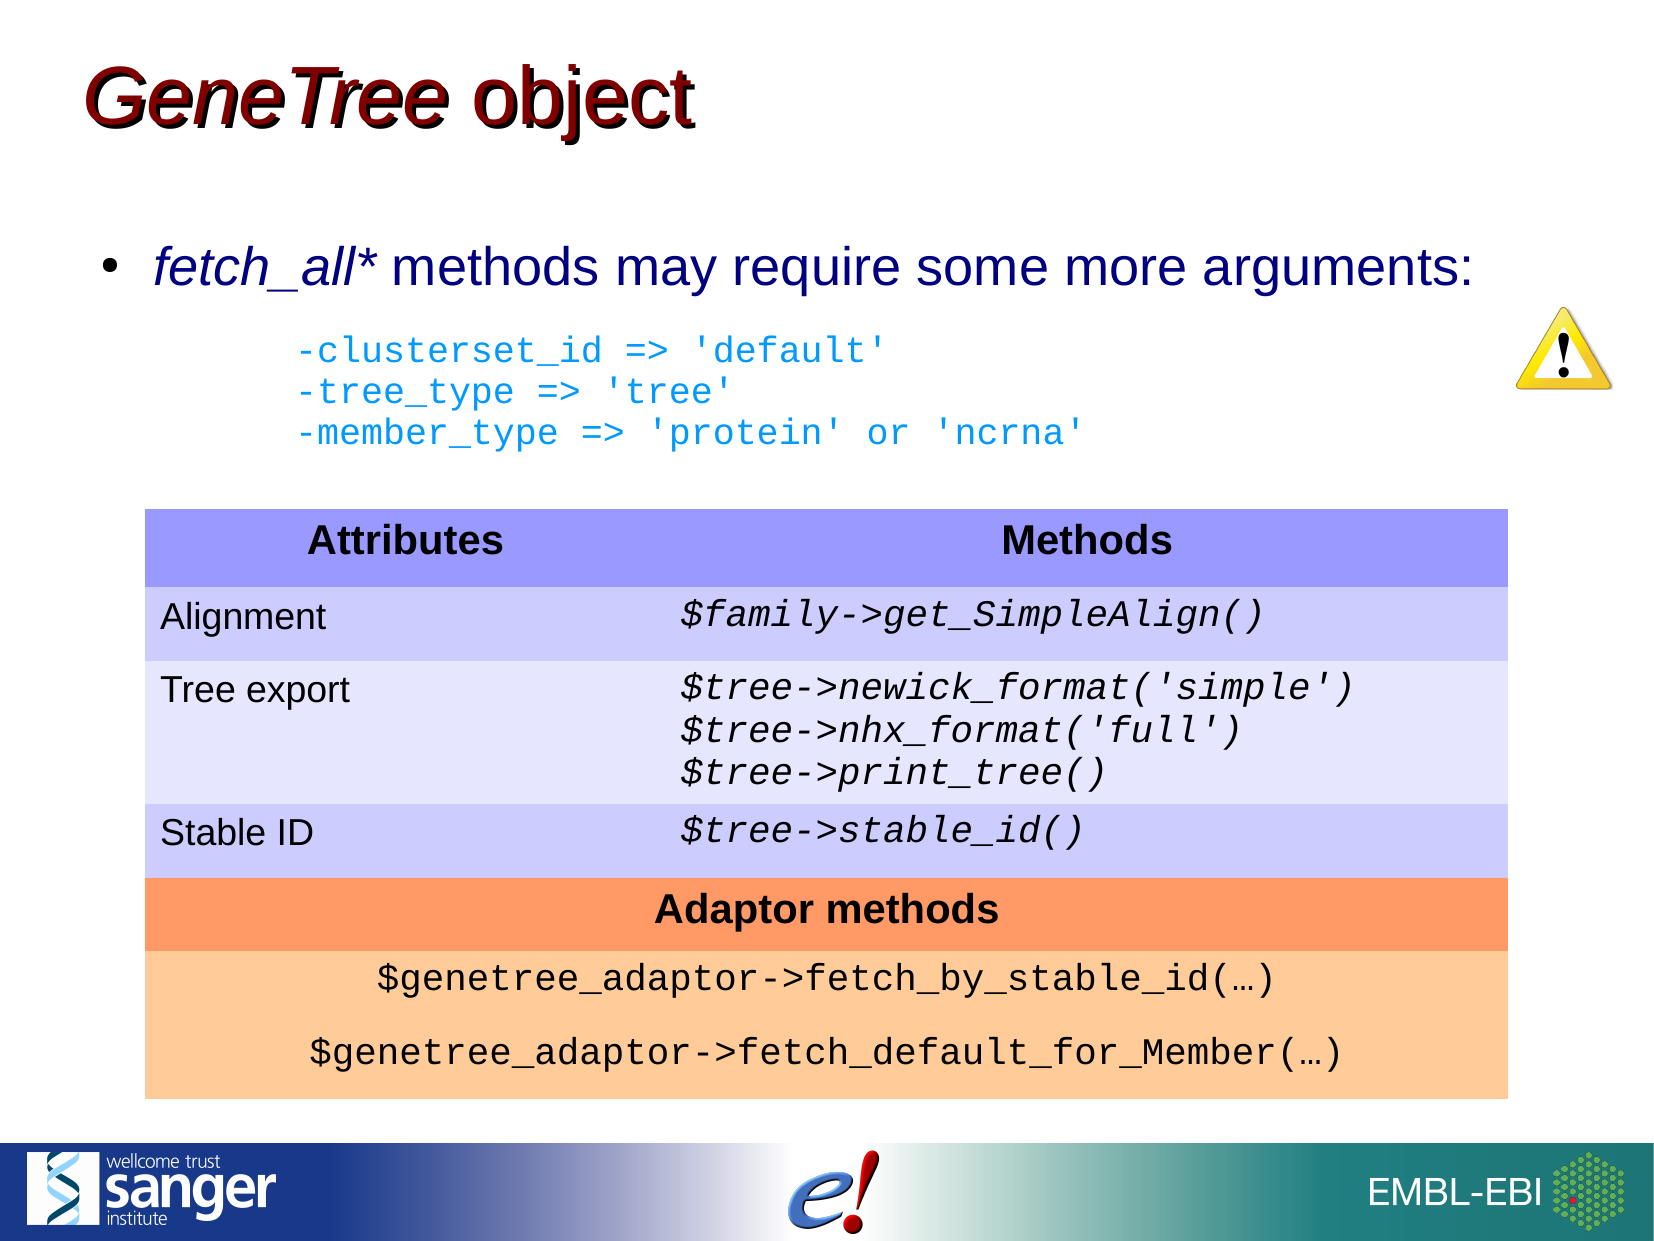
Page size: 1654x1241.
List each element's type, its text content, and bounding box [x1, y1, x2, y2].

table_cell Alignment [145, 587, 666, 661]
table_cell $genetree_adaptor->fetch_default_for_Member(…) [145, 1025, 1508, 1099]
picture [0, 1143, 1654, 1241]
table_cell Adaptor methods [145, 878, 1508, 951]
table_cell Stable ID [145, 804, 666, 878]
table_cell $tree->stable_id() [666, 804, 1508, 878]
table_header Attributes [145, 509, 666, 587]
table_cell $family->get_SimpleAlign() [666, 587, 1508, 661]
list fetch_all* methods may require some more arguments: -clusterset_id => 'default' -tree_type => 'tree' -member_type => 'protein' or 'ncrna' [82, 236, 1595, 485]
picture [1516, 307, 1613, 390]
table_header Methods [666, 509, 1508, 587]
table_cell $tree->newick_format('simple') $tree->nhx_format('full') $tree->print_tree() [666, 661, 1508, 804]
table_cell Tree export [145, 661, 666, 804]
title GeneTree object [82, 49, 1571, 236]
table_cell $genetree_adaptor->fetch_by_stable_id(…) [145, 951, 1508, 1025]
